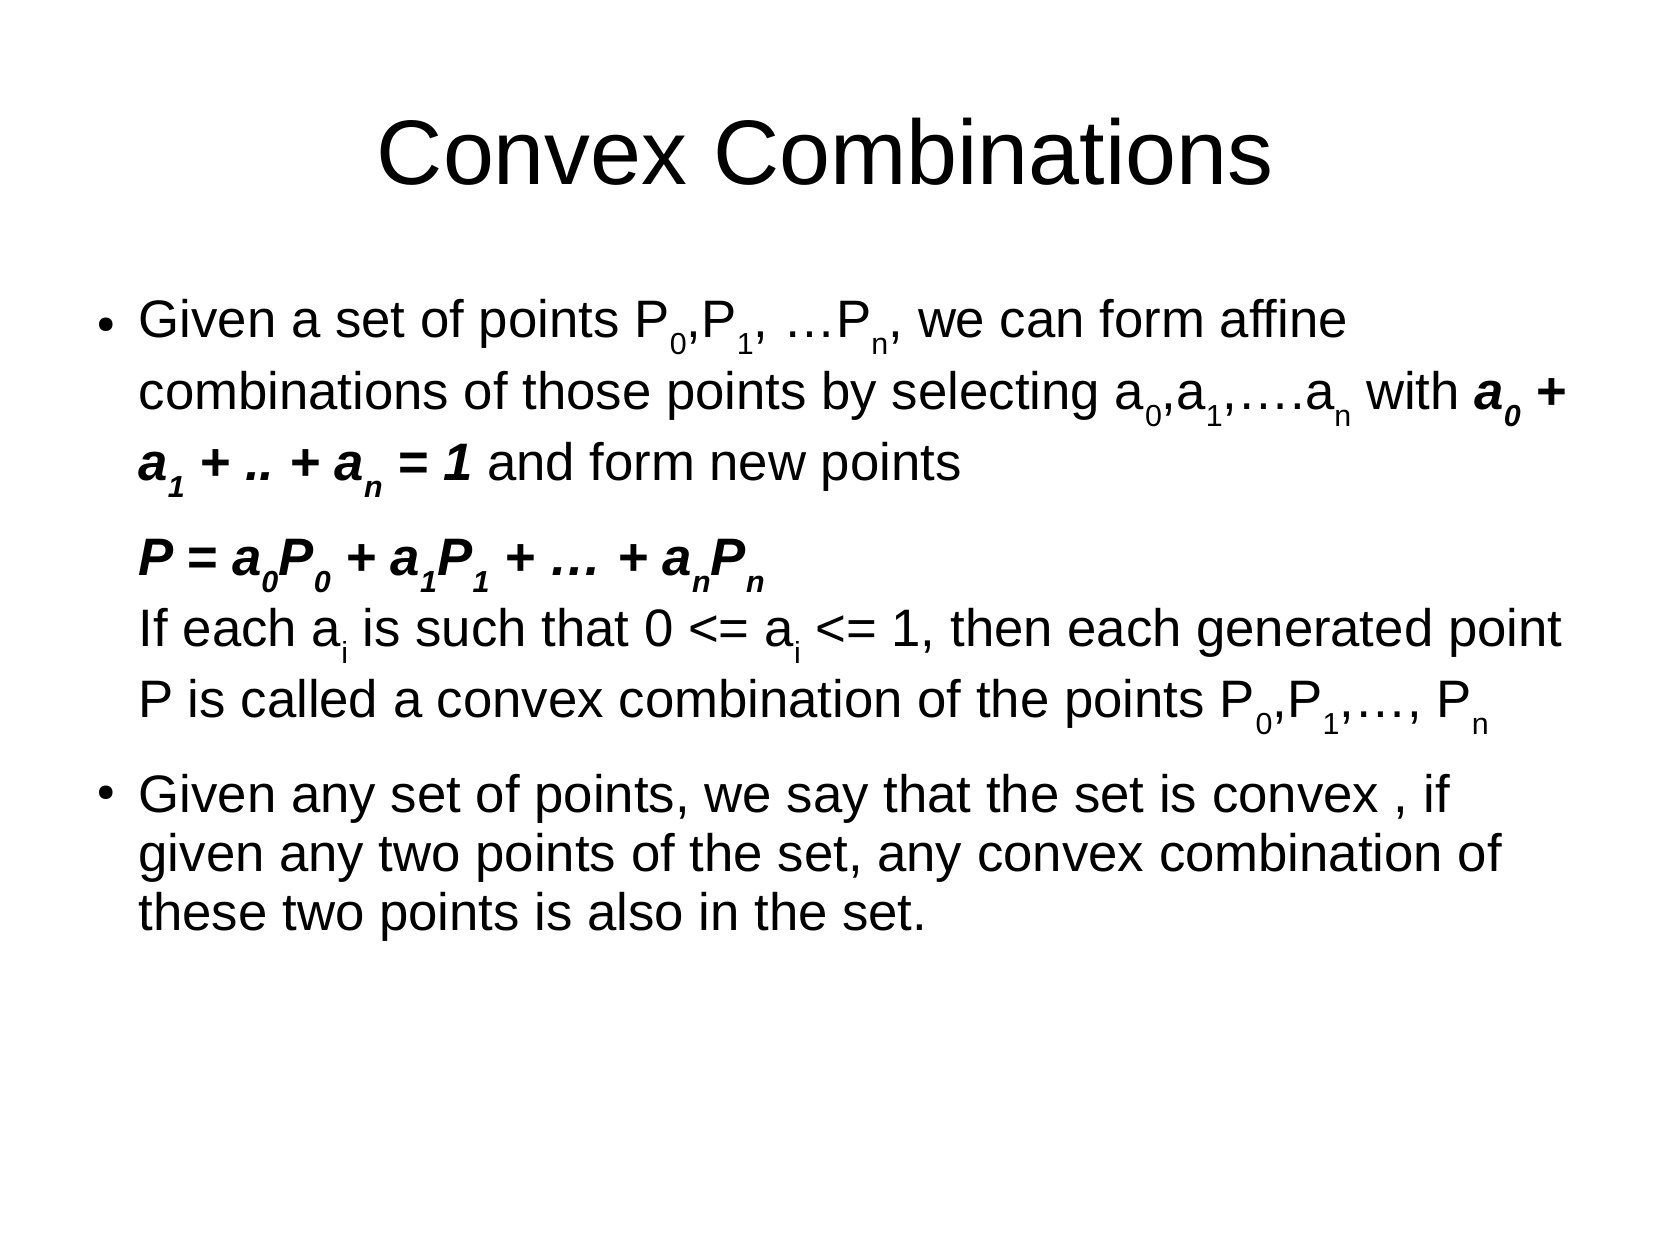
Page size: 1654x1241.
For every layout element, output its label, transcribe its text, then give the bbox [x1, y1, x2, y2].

title Convex Combinations [82, 49, 1571, 257]
list Given a set of points P0,P1, …Pn, we can form affine combinations of those points by selecting a0,a1,….an with a0 + a1 + .. + an = 1 and form new points P = a0P0 + a1P1 + … + anPn If each ai is such that 0 <= ai <= 1, then each generated point P is called a convex combination of the points P0,P1,…, Pn Given any set of points, we say that the set is convex , if given any two points of the set, any convex combination of these two points is also in the set. [82, 290, 1571, 1010]
